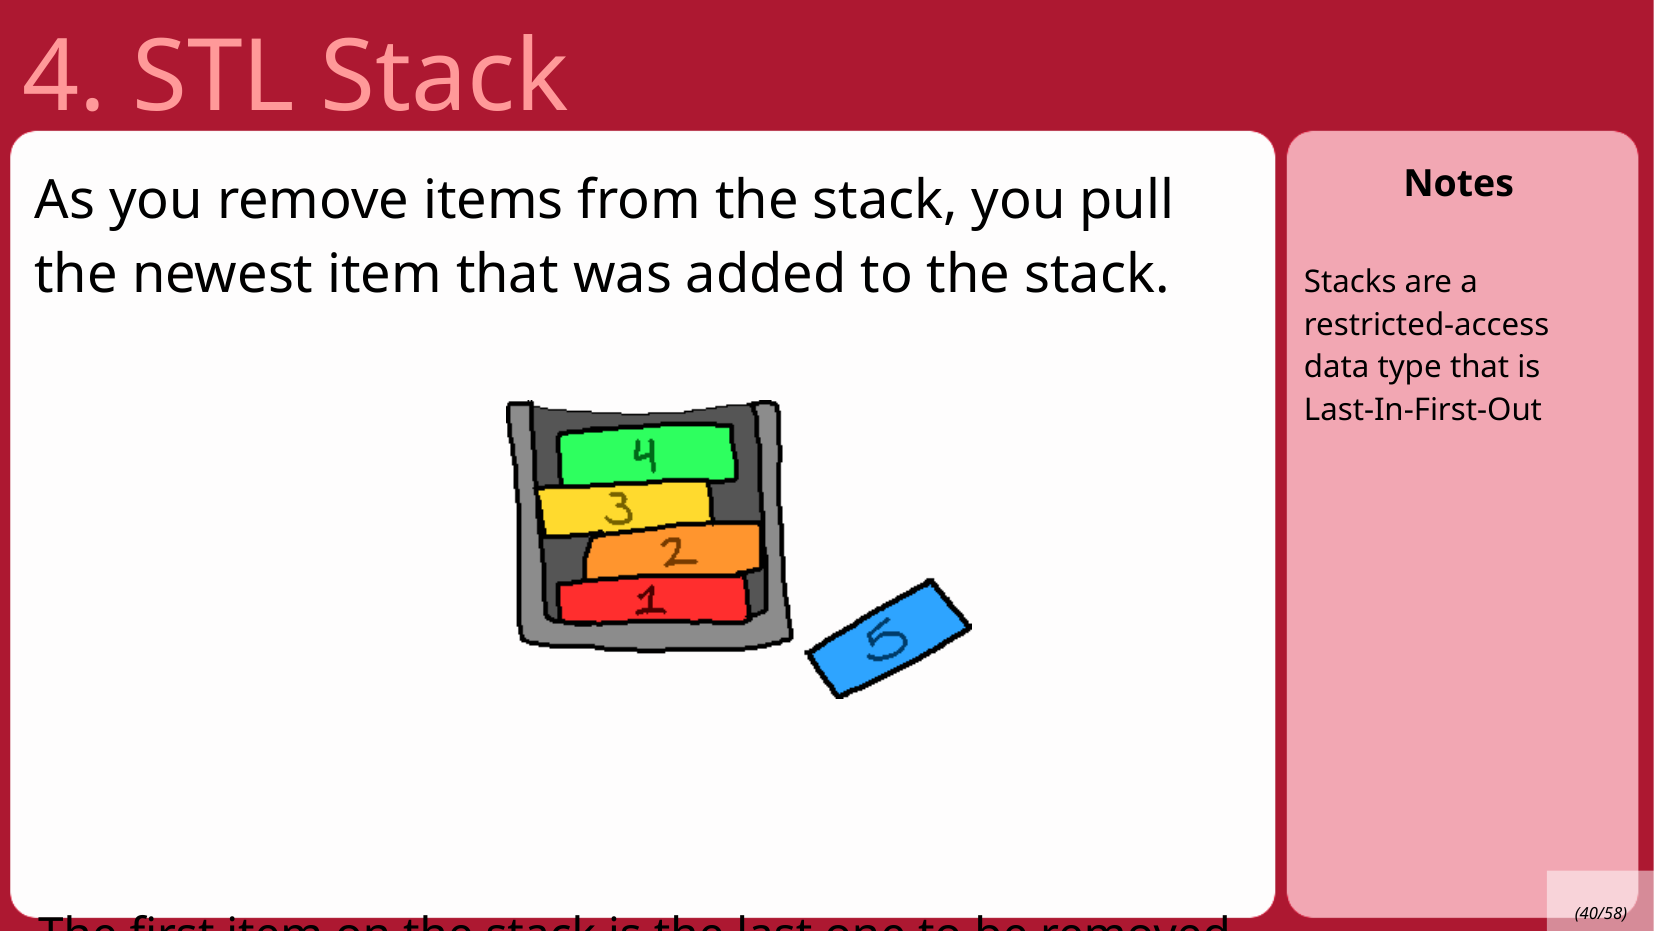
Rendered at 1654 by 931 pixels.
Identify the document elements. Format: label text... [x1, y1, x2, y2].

text_box (<number>/58) [1546, 877, 1654, 931]
text_box As you remove items from the stack, you pull the newest item that was added to the stack. The first item on the stack is the last one to be removed. [34, 160, 1248, 821]
text_box Notes Stacks are a restricted-access data type that is Last-In-First-Out [1289, 149, 1629, 390]
title 4. STL Stack [22, 7, 1511, 136]
picture [0, 0, 1654, 931]
